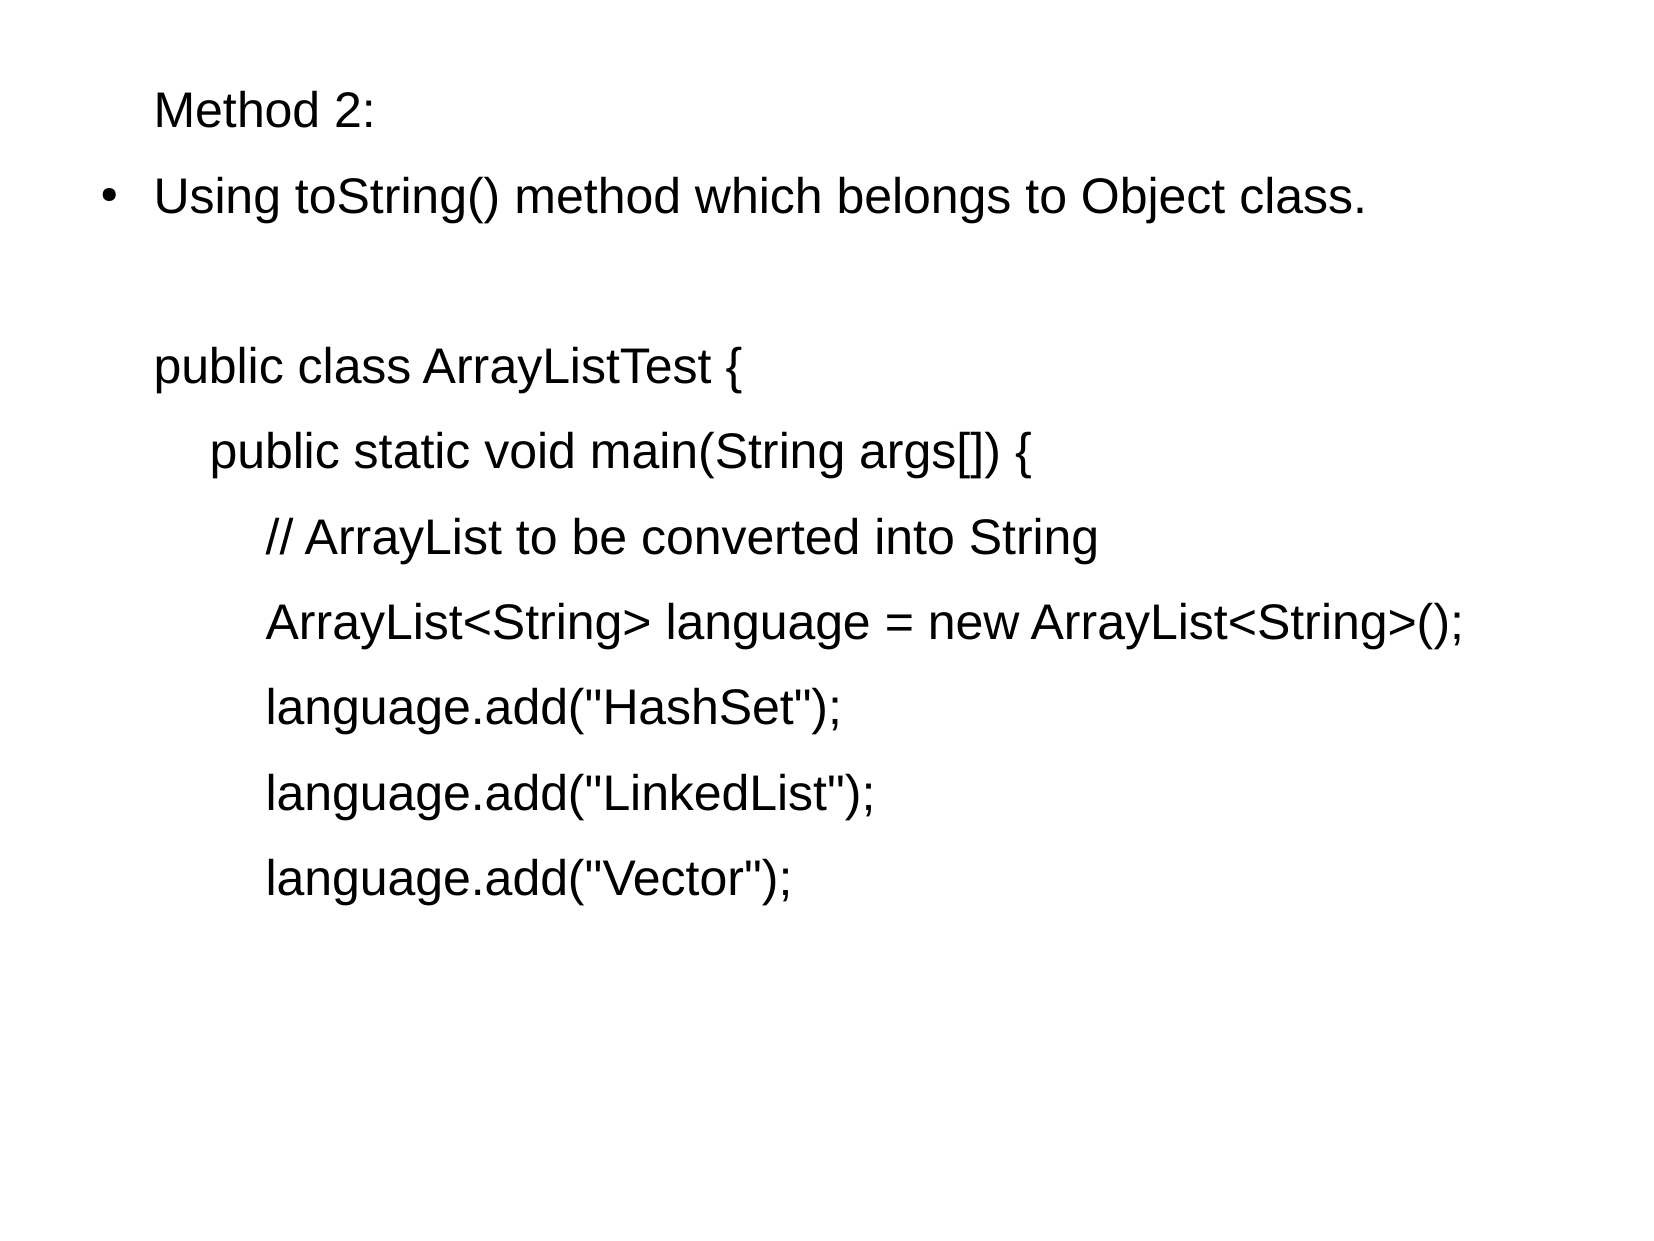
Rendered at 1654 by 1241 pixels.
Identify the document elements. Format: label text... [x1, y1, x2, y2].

list Method 2: Using toString() method which belongs to Object class. public class ArrayListTest { public static void main(String args[]) { // ArrayList to be converted into String ArrayList<String> language = new ArrayList<String>(); language.add("HashSet"); language.add("LinkedList"); language.add("Vector"); [82, 82, 1571, 1123]
